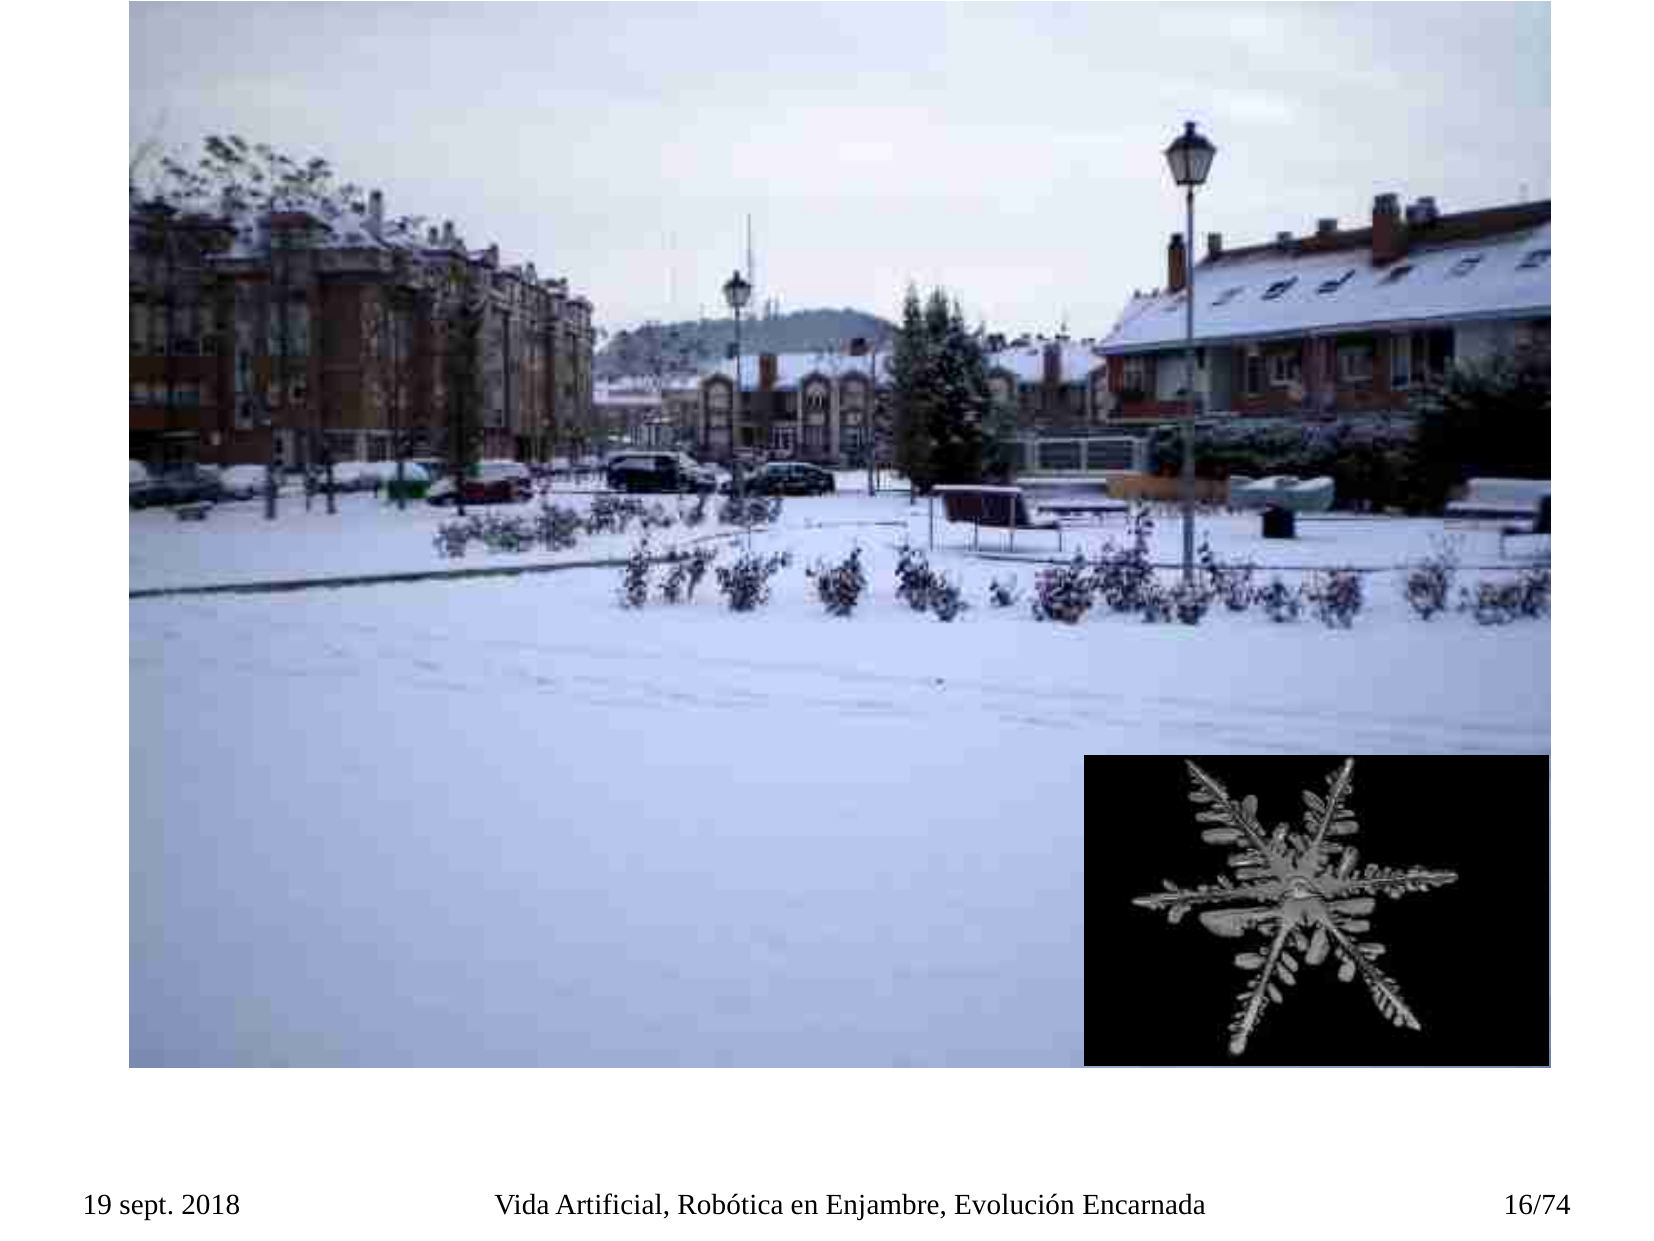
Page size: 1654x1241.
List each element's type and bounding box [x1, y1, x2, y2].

picture [129, 1, 1551, 1068]
